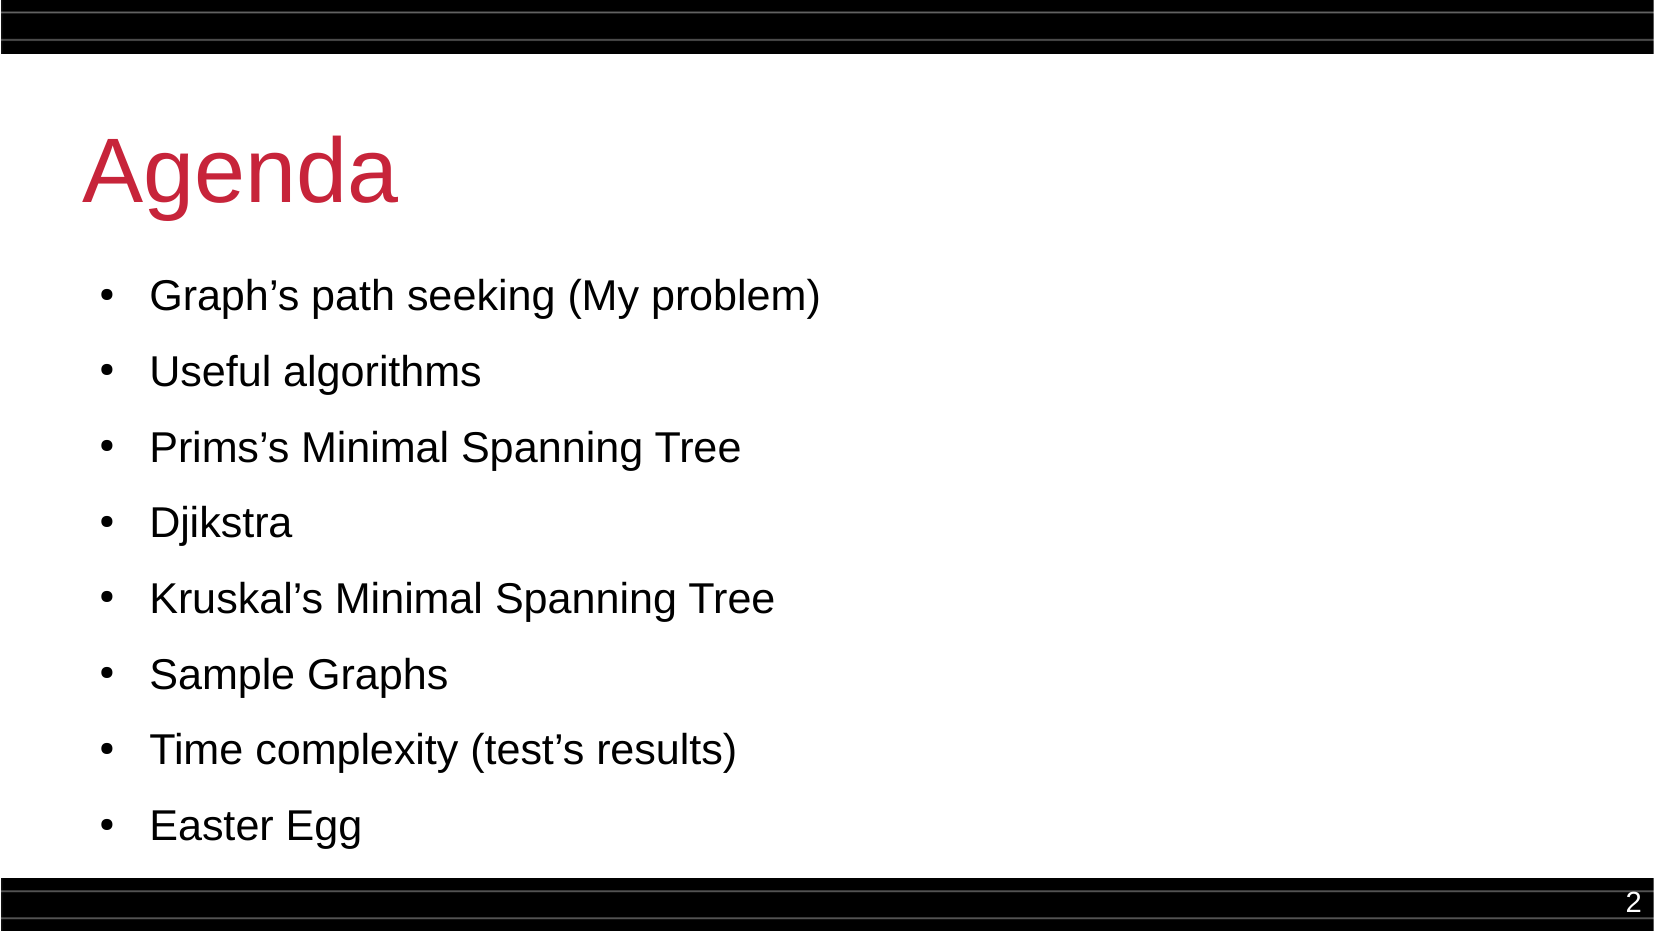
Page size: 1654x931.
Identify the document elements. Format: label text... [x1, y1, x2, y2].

picture [1, 878, 1654, 931]
picture [1, 0, 1654, 54]
list Graph’s path seeking (My problem) Useful algorithms Prims’s Minimal Spanning Tree Djikstra Kruskal’s Minimal Spanning Tree Sample Graphs Time complexity (test’s results) Easter Egg [82, 271, 1571, 851]
title Agenda [82, 92, 1571, 249]
